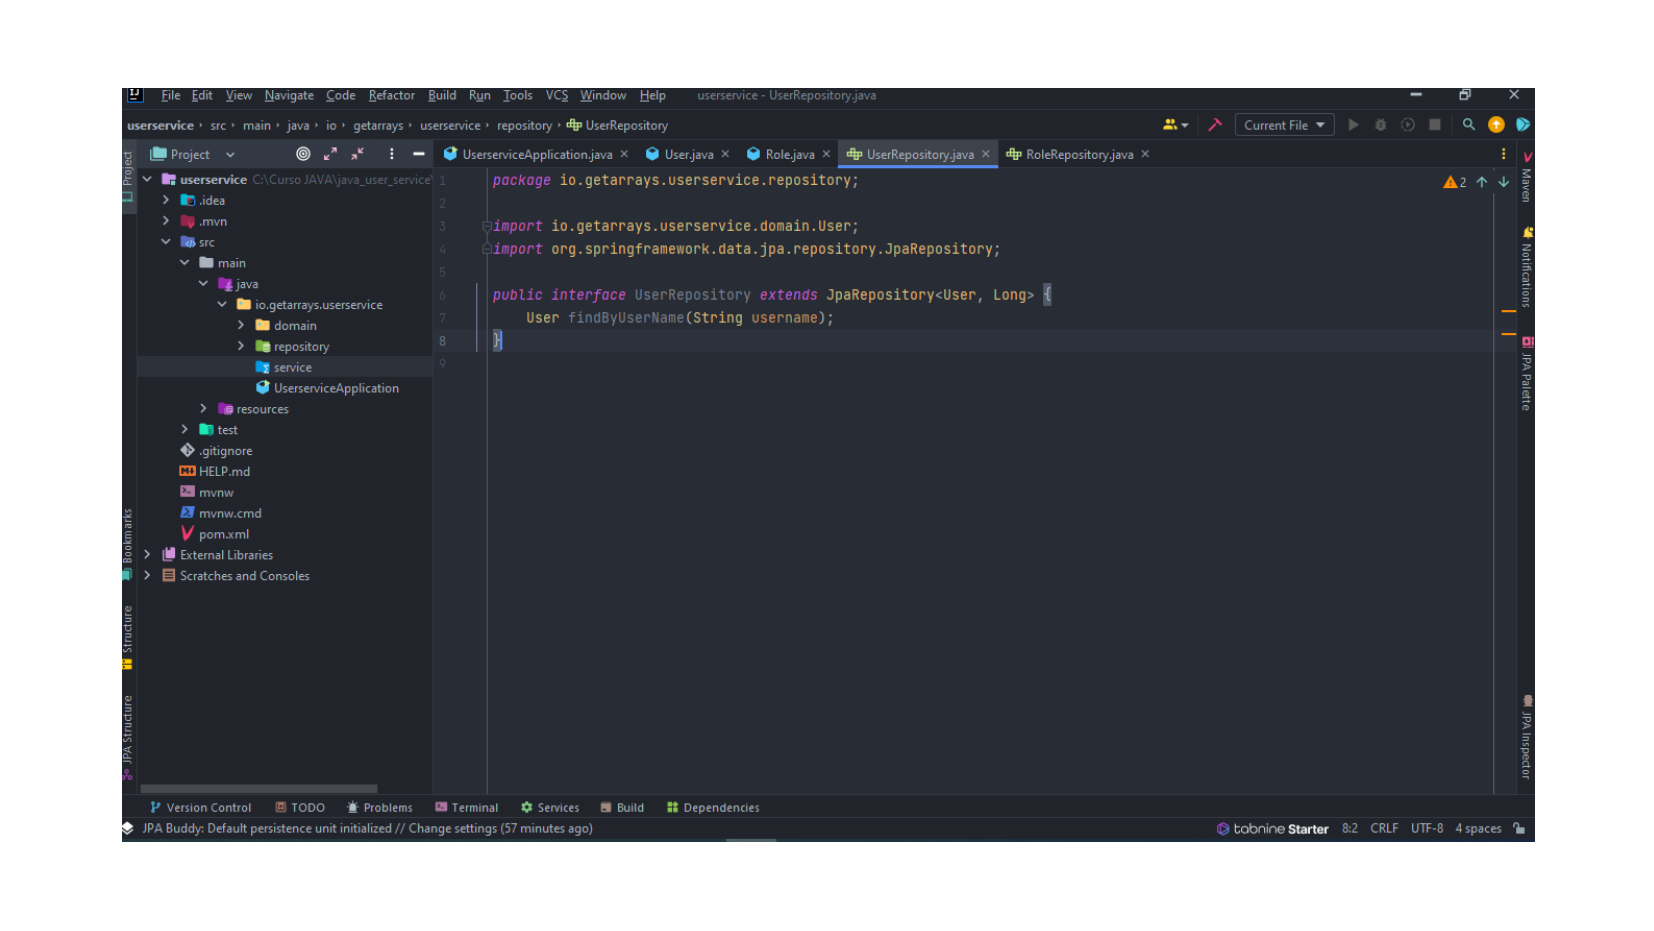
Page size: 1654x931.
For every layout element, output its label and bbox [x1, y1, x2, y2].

picture [122, 88, 1535, 842]
